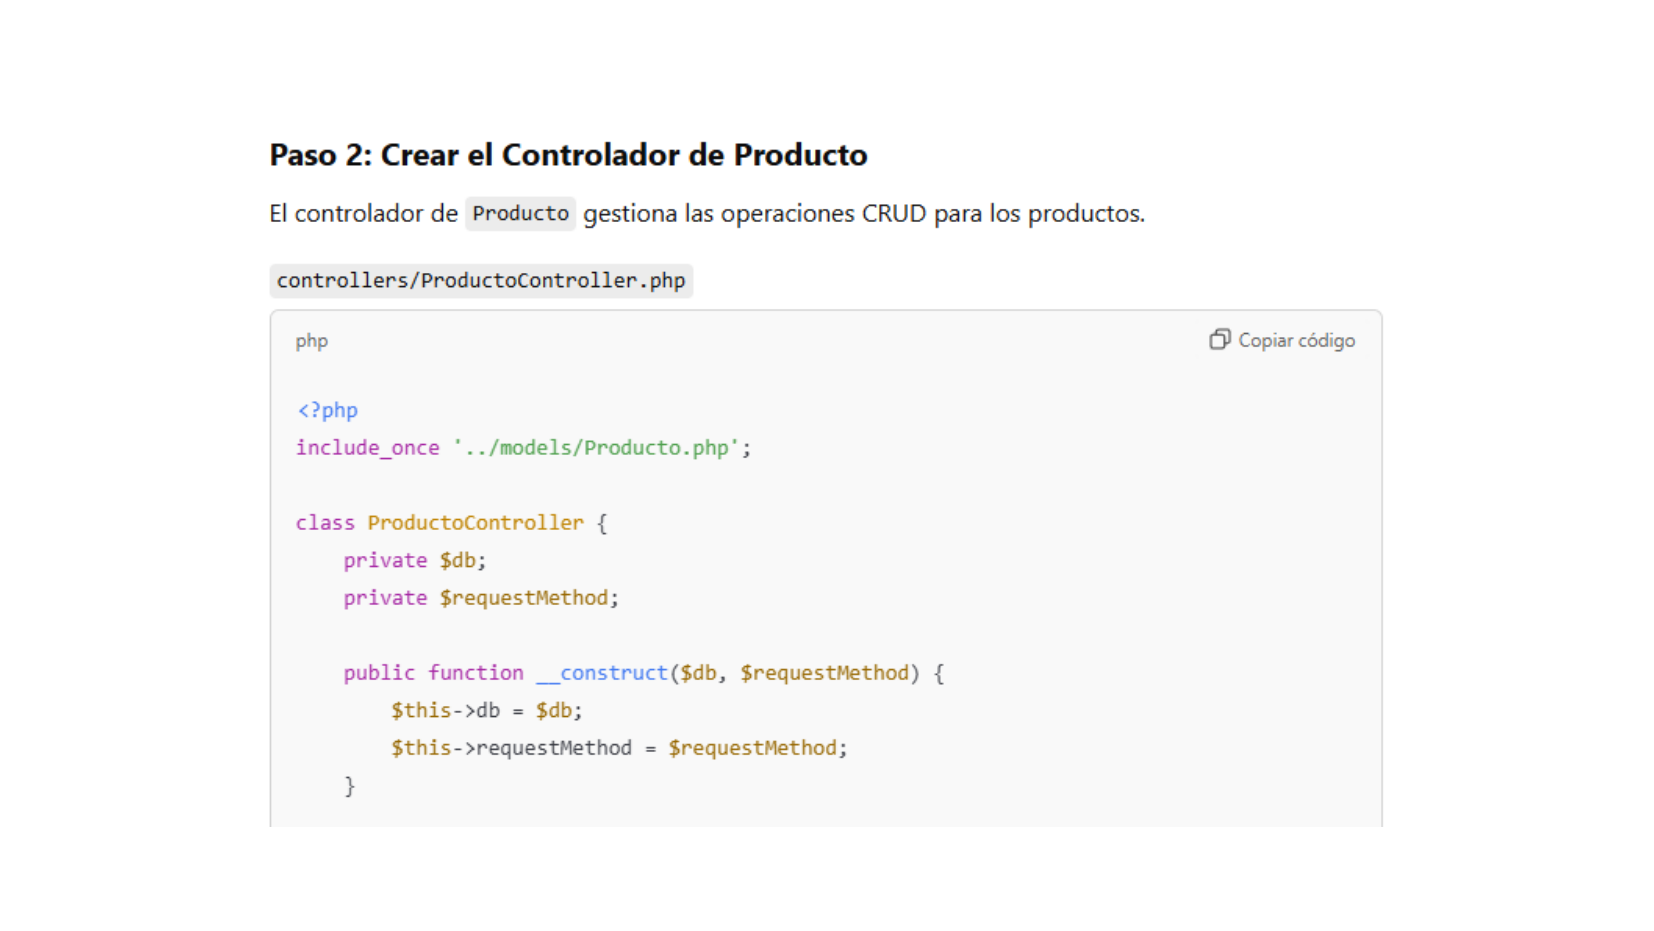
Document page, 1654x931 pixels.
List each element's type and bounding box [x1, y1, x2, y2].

picture [209, 111, 1477, 827]
